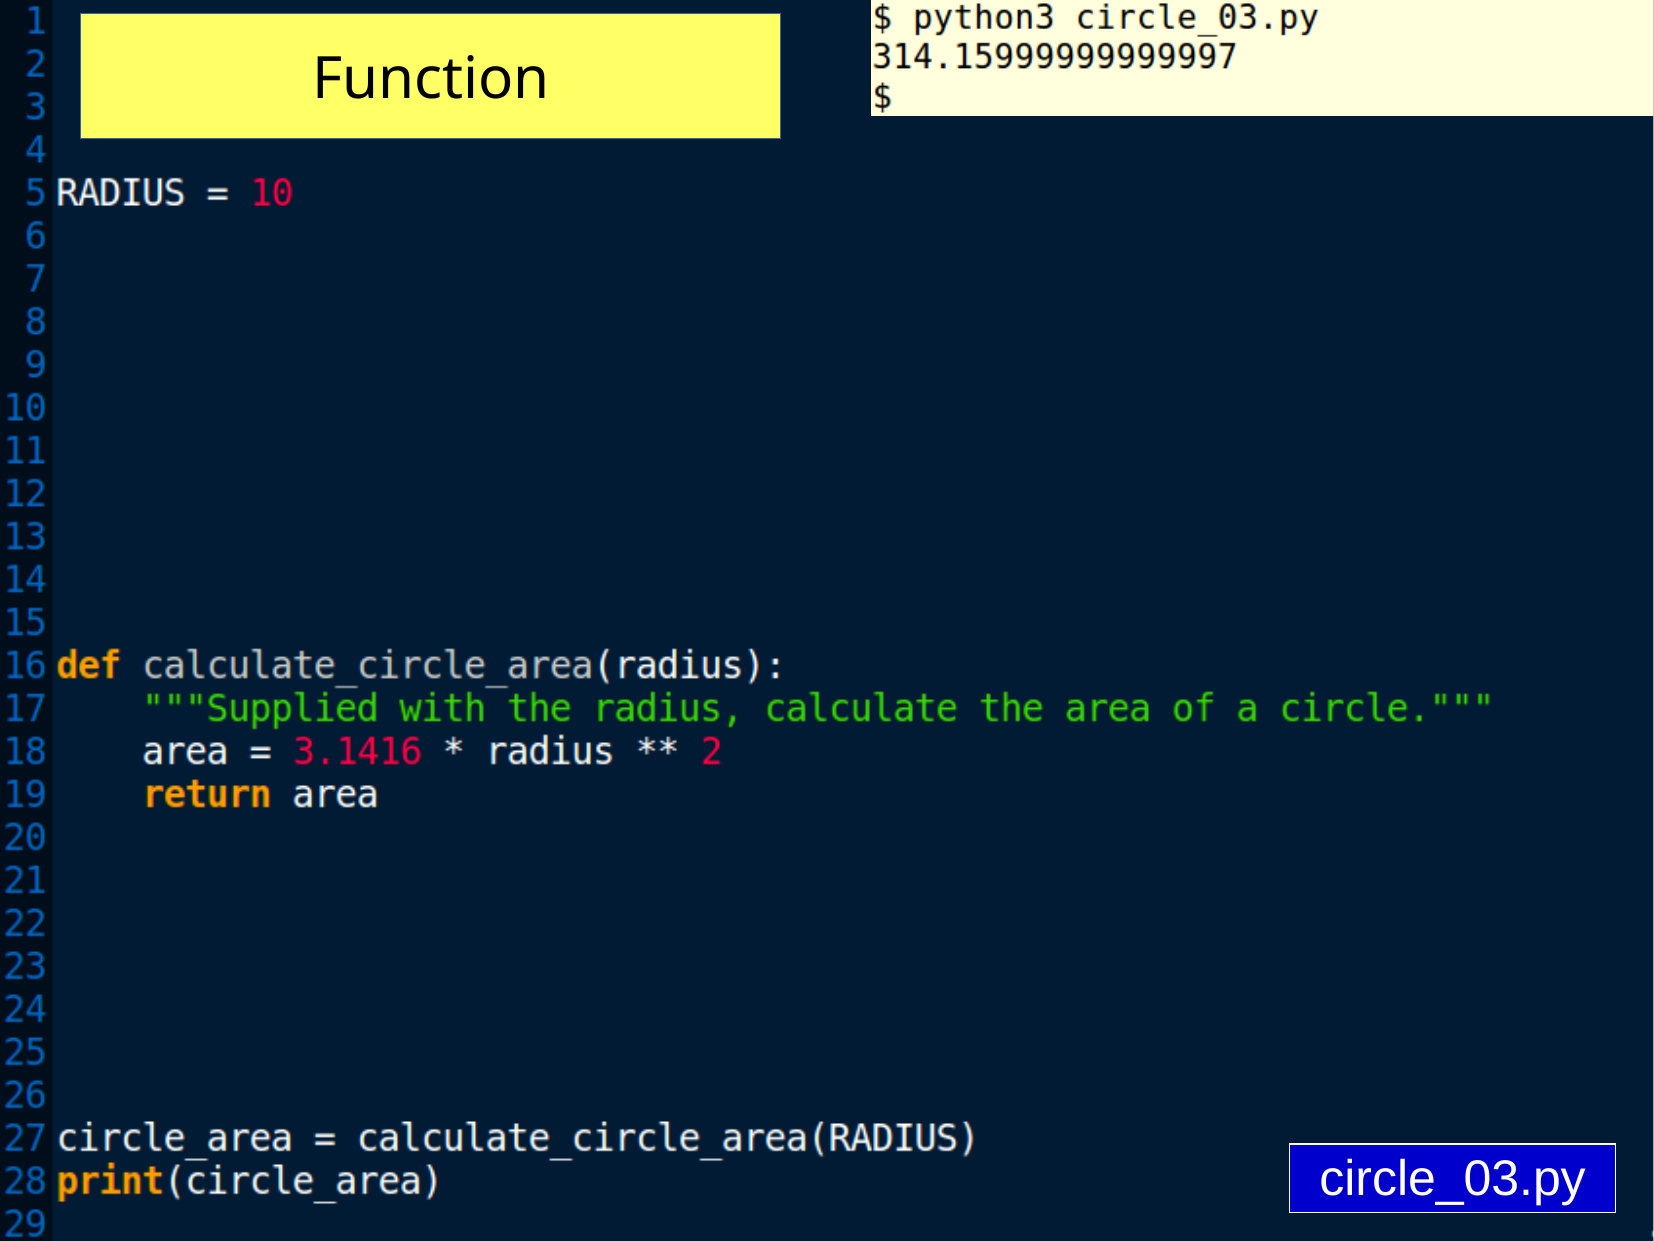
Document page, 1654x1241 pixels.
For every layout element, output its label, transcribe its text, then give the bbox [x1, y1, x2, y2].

picture [0, 0, 1654, 1241]
text_box circle_03.py [1289, 1144, 1616, 1213]
text_box Function [80, 13, 781, 139]
